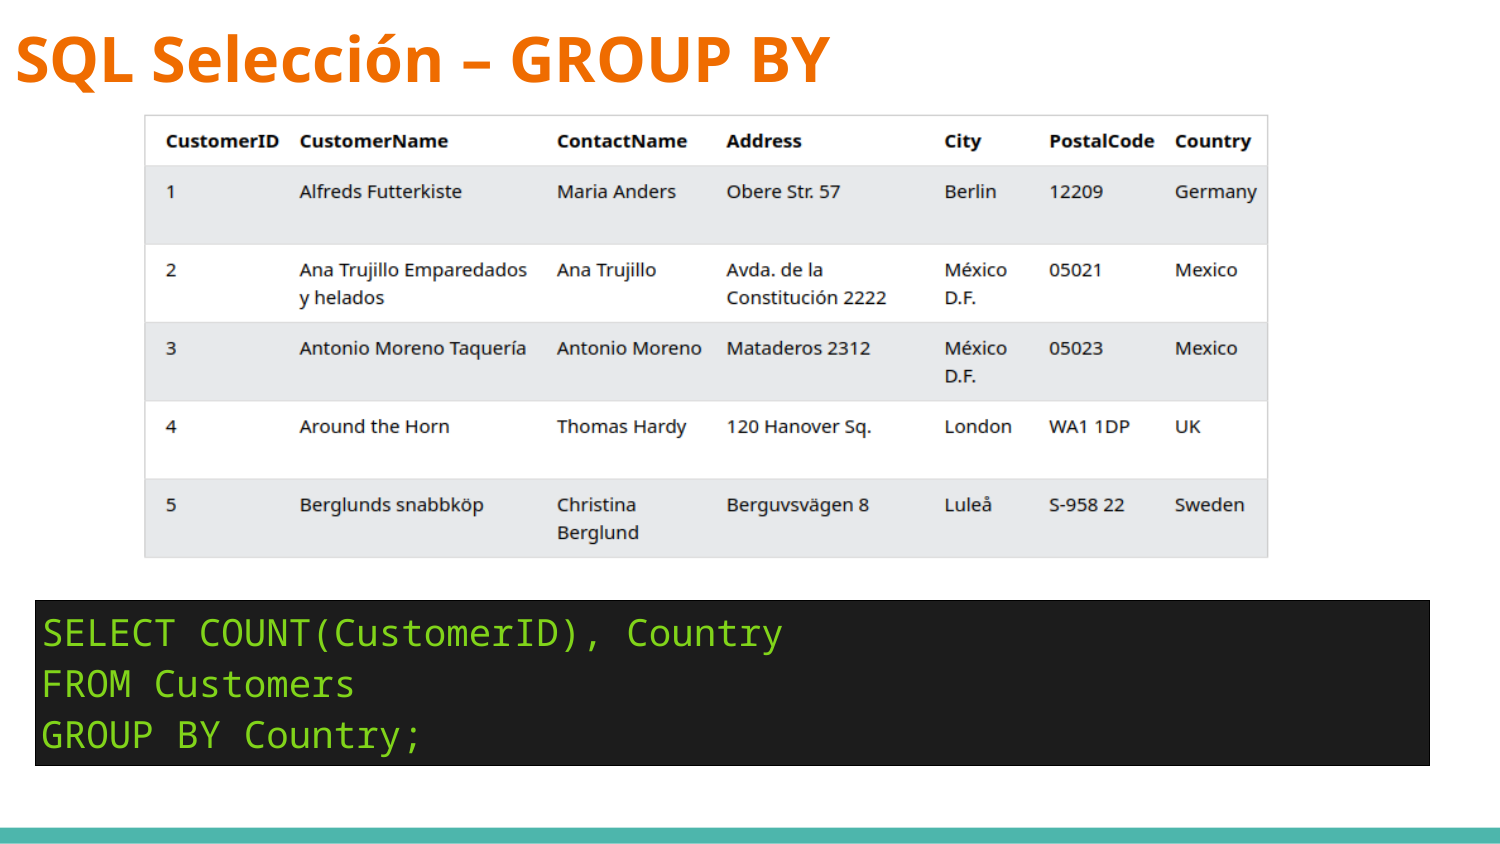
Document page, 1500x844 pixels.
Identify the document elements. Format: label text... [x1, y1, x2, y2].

table_header SELECT COUNT(CustomerID), Country FROM Customers GROUP BY Country; [36, 601, 1429, 765]
title SQL Selección – GROUP BY [0, 0, 1398, 116]
picture [133, 106, 1276, 567]
